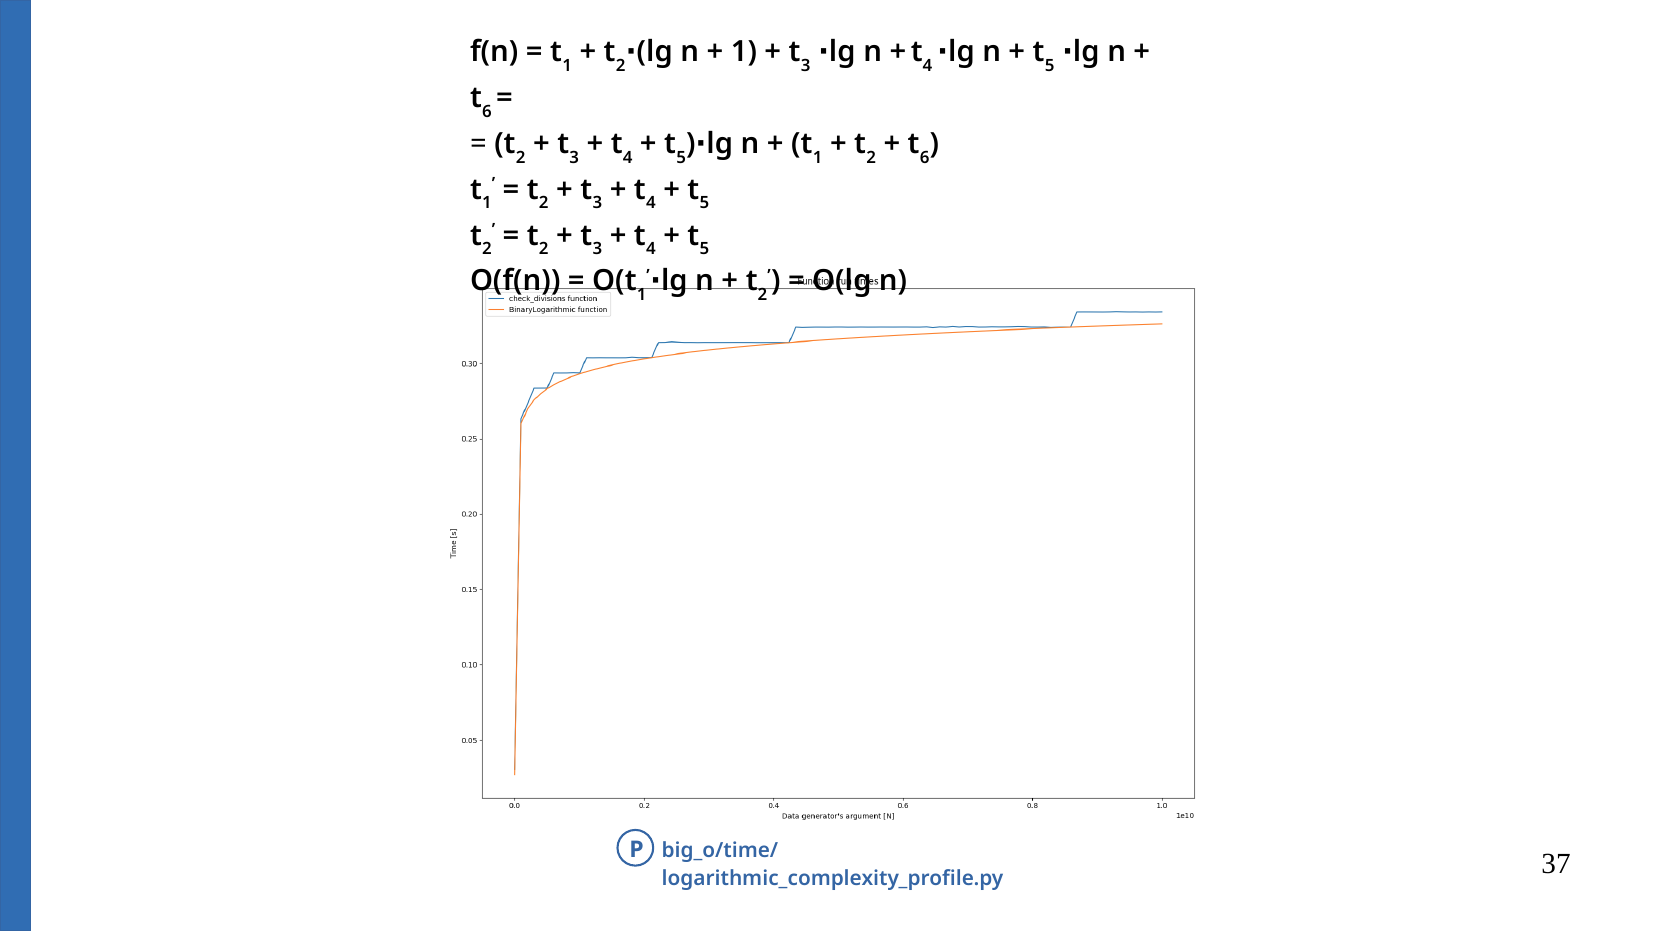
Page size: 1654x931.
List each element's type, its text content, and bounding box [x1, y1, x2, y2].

text_box P [615, 826, 645, 873]
text_box big_o/time/logarithmic_complexity_profile.py [646, 827, 1110, 869]
text_box [0, 0, 31, 931]
picture [645, 863, 663, 871]
picture [367, 209, 1286, 871]
text_box f(n) = t1 + t2⋅(lg n + 1) + t3 ⋅lg n + t4 ⋅lg n + t5 ⋅lg n + t6 = = (t2 + t3 + t4 + t5)⋅lg n + (t1 + t2 + t6) t1’ = t2 + t3 + t4 + t5 t2’ = t2 + t3 + t4 + t5 O(f(n)) = O(t1’⋅lg n + t2’) = O(lg n) [455, 23, 1199, 254]
